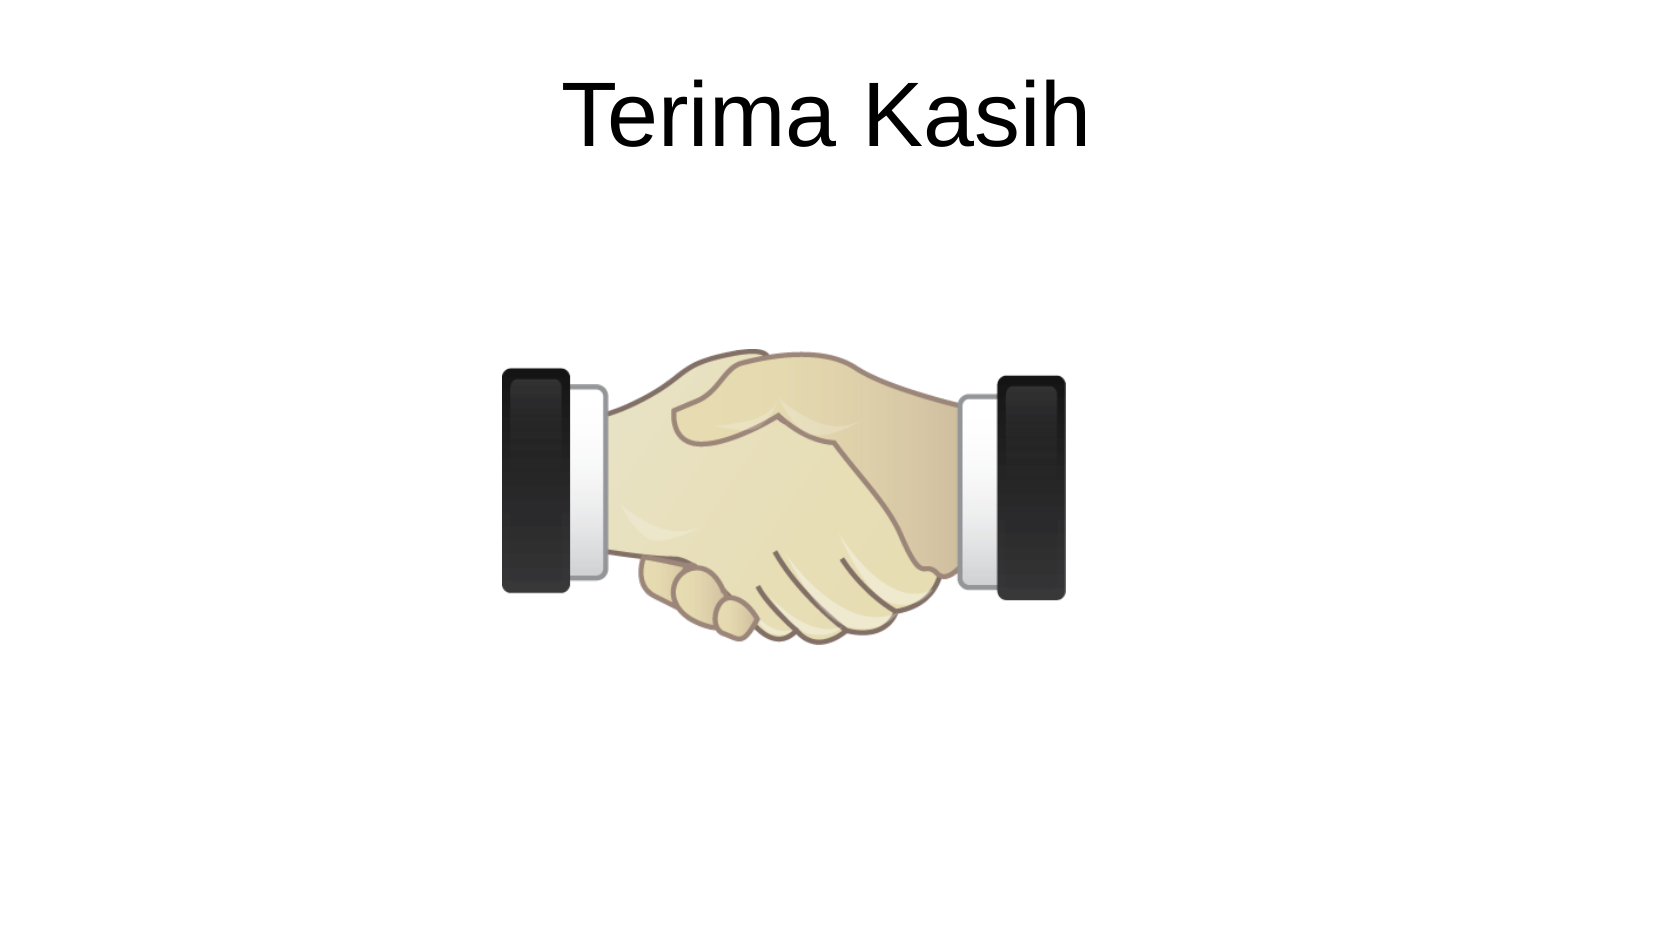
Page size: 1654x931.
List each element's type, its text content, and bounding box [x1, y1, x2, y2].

title Terima Kasih [82, 37, 1571, 193]
picture [502, 349, 1066, 646]
